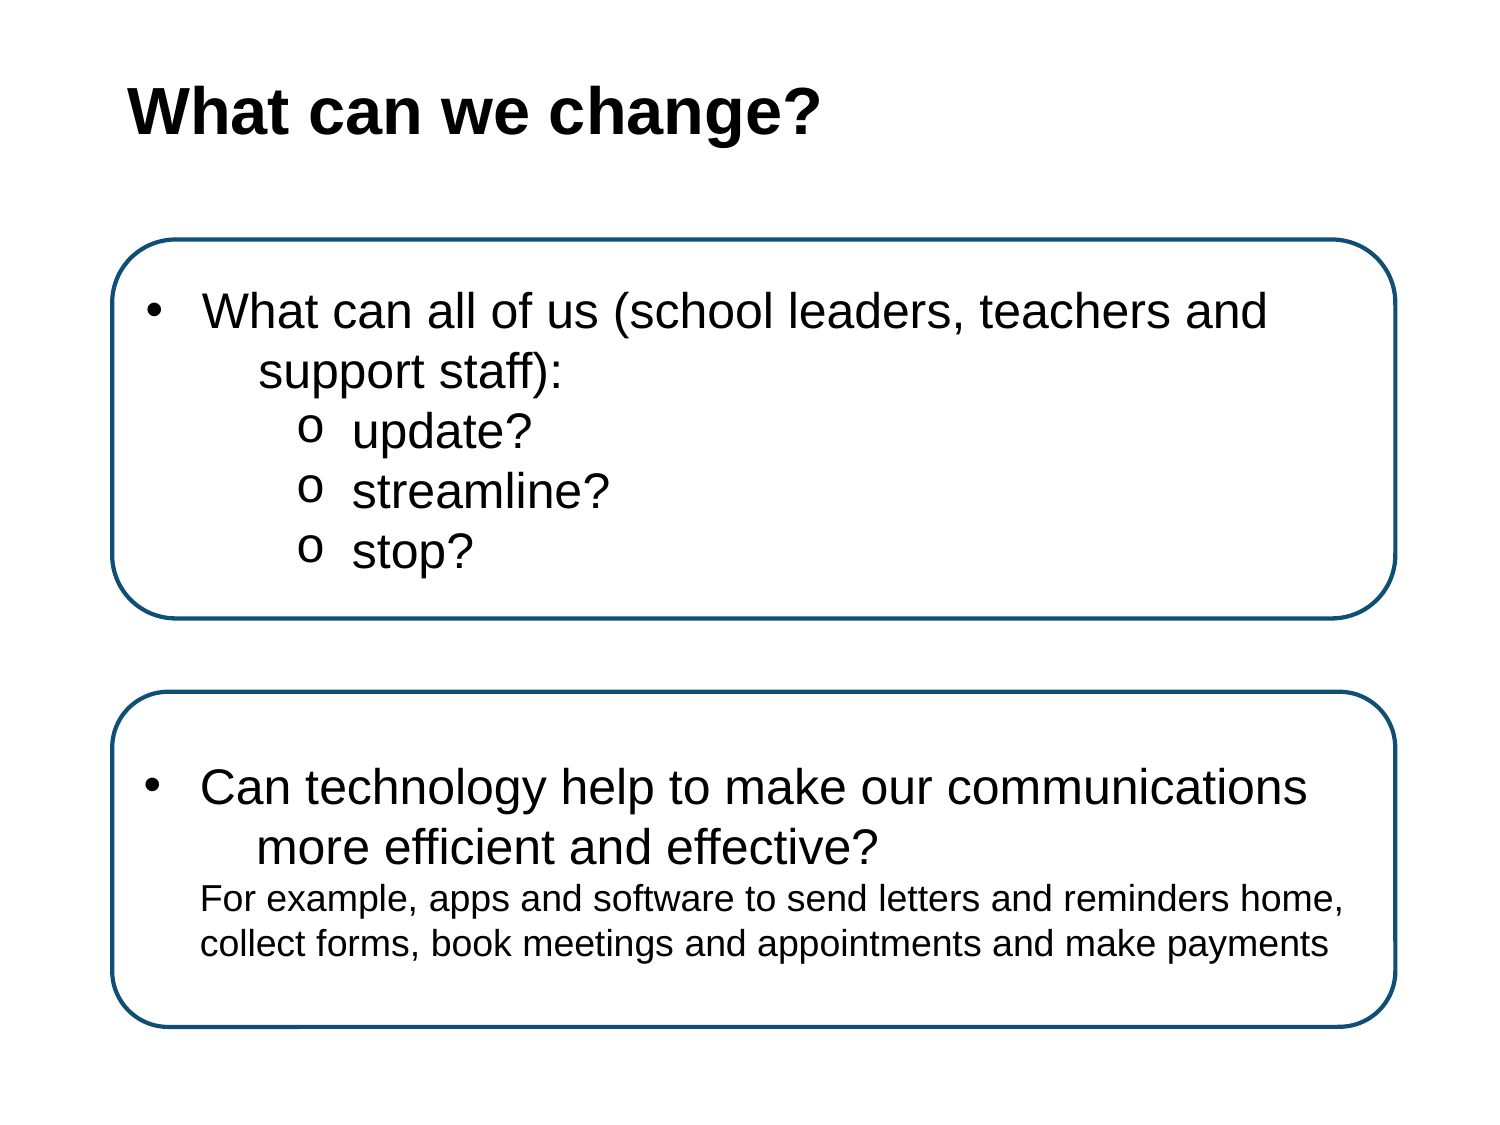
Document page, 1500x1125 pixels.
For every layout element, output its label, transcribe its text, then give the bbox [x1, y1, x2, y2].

text_box What can all of us (school leaders, teachers and support staff): update? streamline? stop? [112, 239, 1396, 619]
text_box Can technology help to make our communications more efficient and effective? For example, apps and software to send letters and reminders home, collect forms, book meetings and appointments and make payments [112, 691, 1396, 1027]
title What can we change? [112, 54, 1388, 161]
